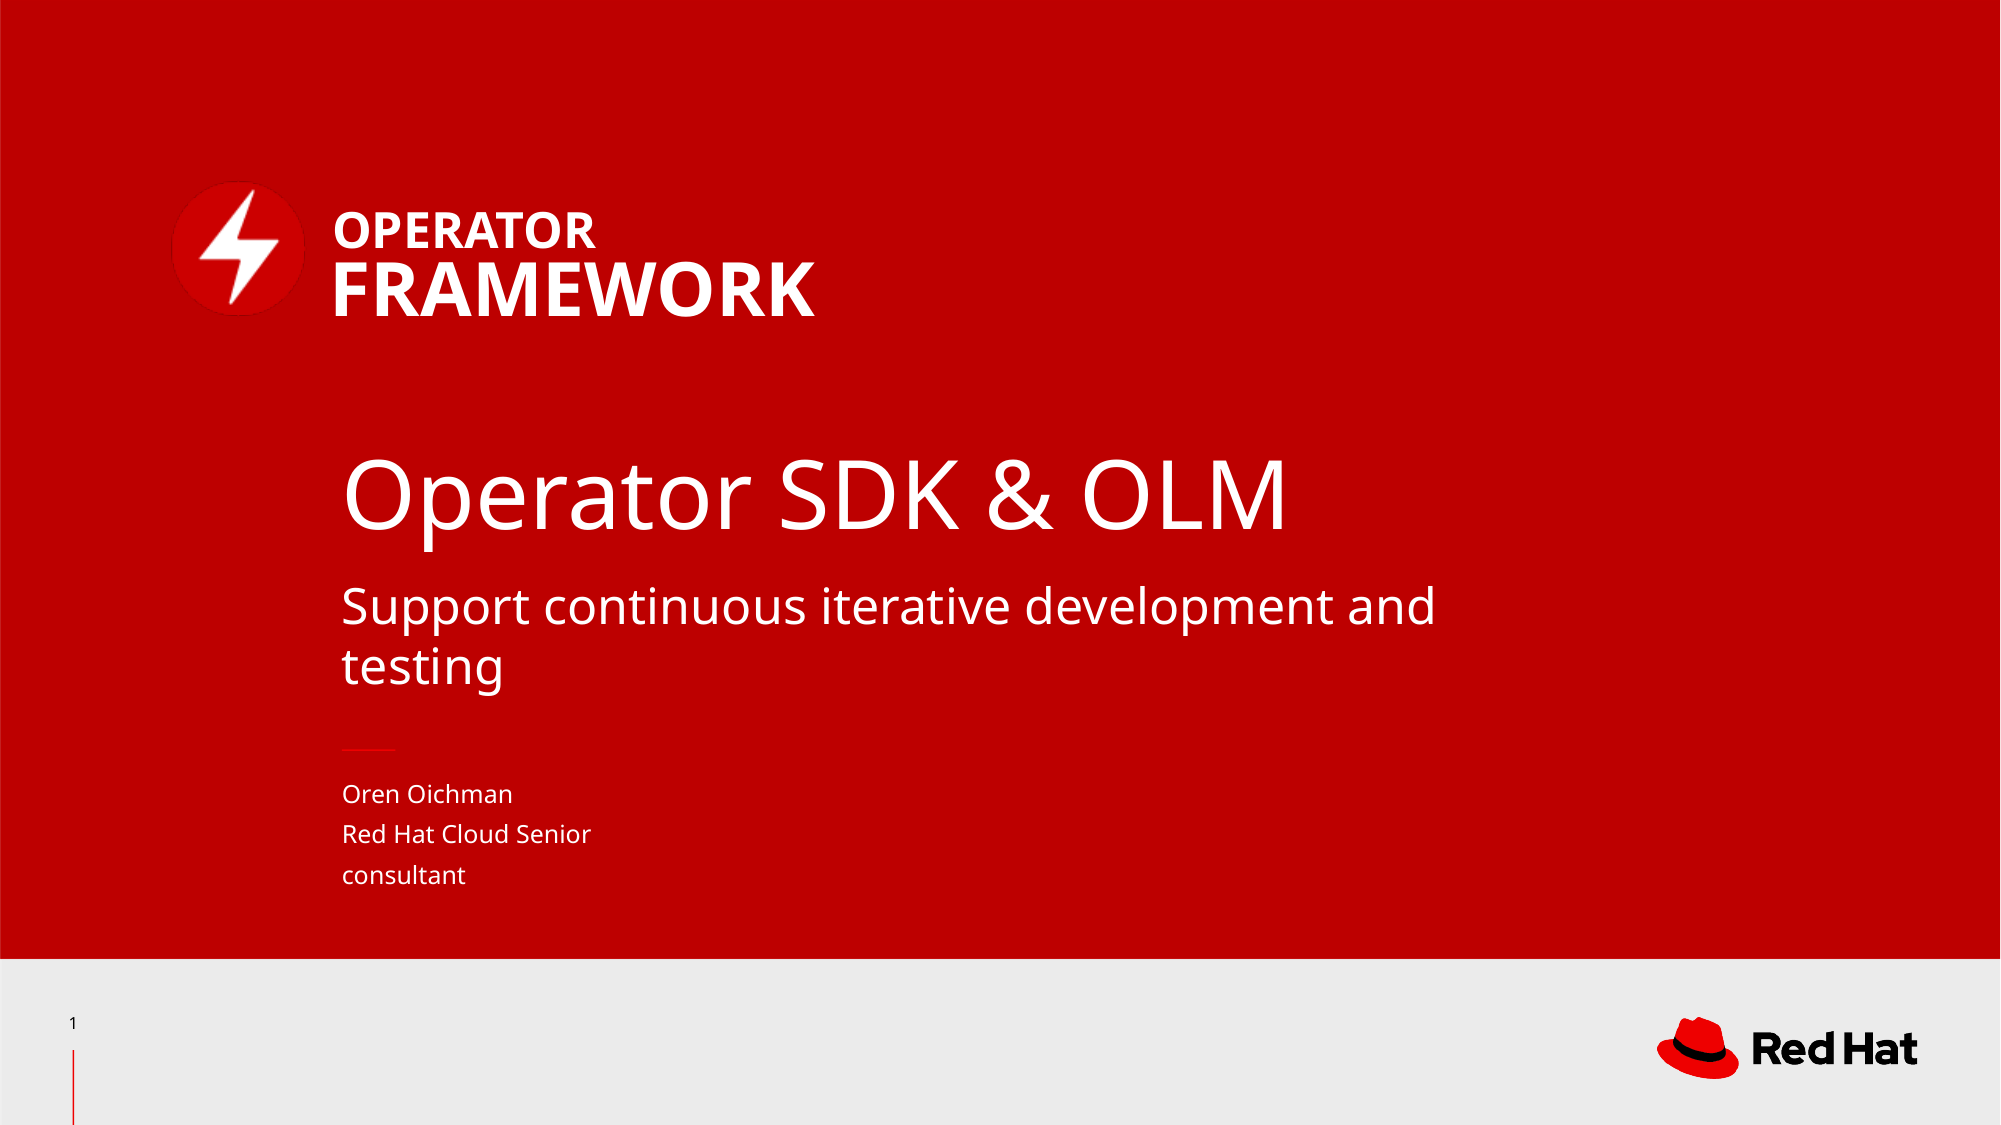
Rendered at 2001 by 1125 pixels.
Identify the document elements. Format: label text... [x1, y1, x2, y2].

picture [0, 0, 2001, 1125]
subtitle Oren Oichman Red Hat Cloud Senior consultant [341, 768, 704, 868]
slide_number <number> [13, 1012, 134, 1036]
title Operator SDK & OLM [341, 286, 1578, 549]
subtitle Support continuous iterative development and testing [341, 574, 1578, 725]
text_box FRAMEWORK [314, 212, 850, 359]
text_box OPERATOR [317, 174, 852, 297]
